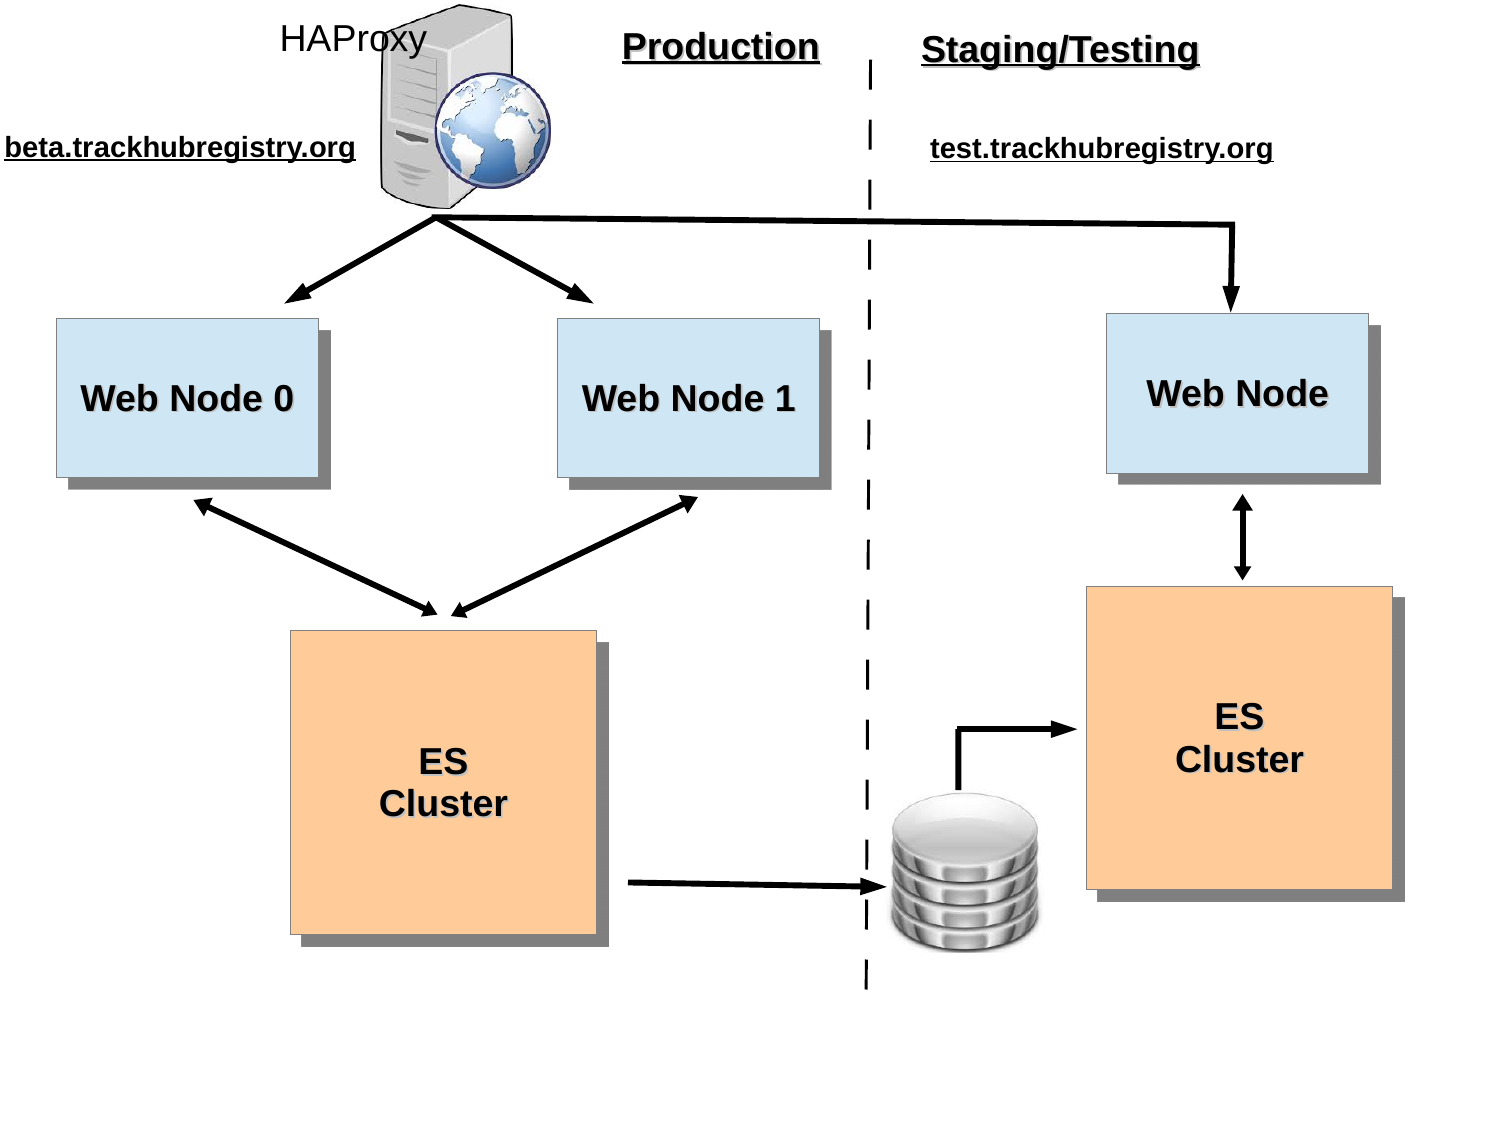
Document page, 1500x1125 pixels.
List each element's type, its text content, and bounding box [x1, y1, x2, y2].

text_box HAProxy [264, 10, 443, 68]
text_box ES Cluster [1086, 586, 1393, 890]
text_box test.trackhubregistry.org [915, 125, 1307, 173]
text_box Production [607, 17, 836, 75]
text_box beta.trackhubregistry.org [0, 123, 372, 172]
text_box Web Node 1 [557, 318, 820, 478]
text_box ES Cluster [290, 630, 597, 935]
text_box Web Node [1106, 313, 1369, 474]
picture [380, 4, 551, 209]
text_box Staging/Testing [906, 20, 1215, 78]
picture [882, 788, 1047, 953]
text_box Web Node 0 [56, 318, 319, 478]
